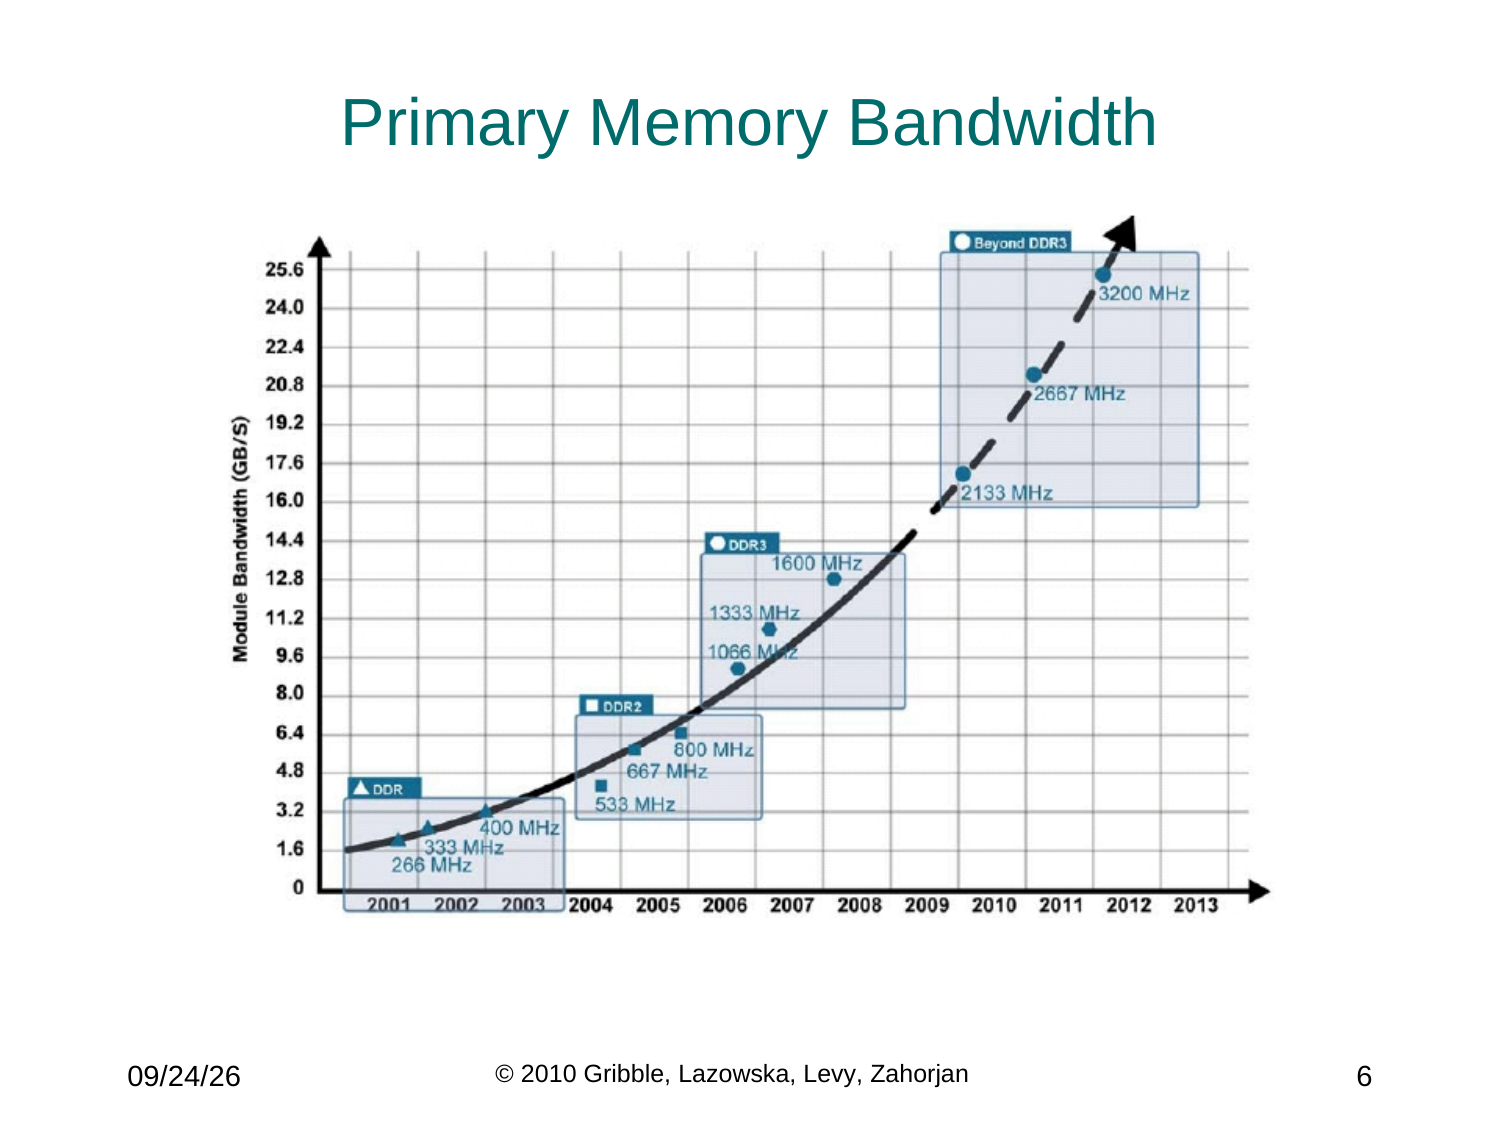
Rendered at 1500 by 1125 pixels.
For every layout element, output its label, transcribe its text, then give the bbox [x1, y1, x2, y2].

picture [224, 205, 1275, 918]
title Primary Memory Bandwidth [112, 62, 1388, 176]
